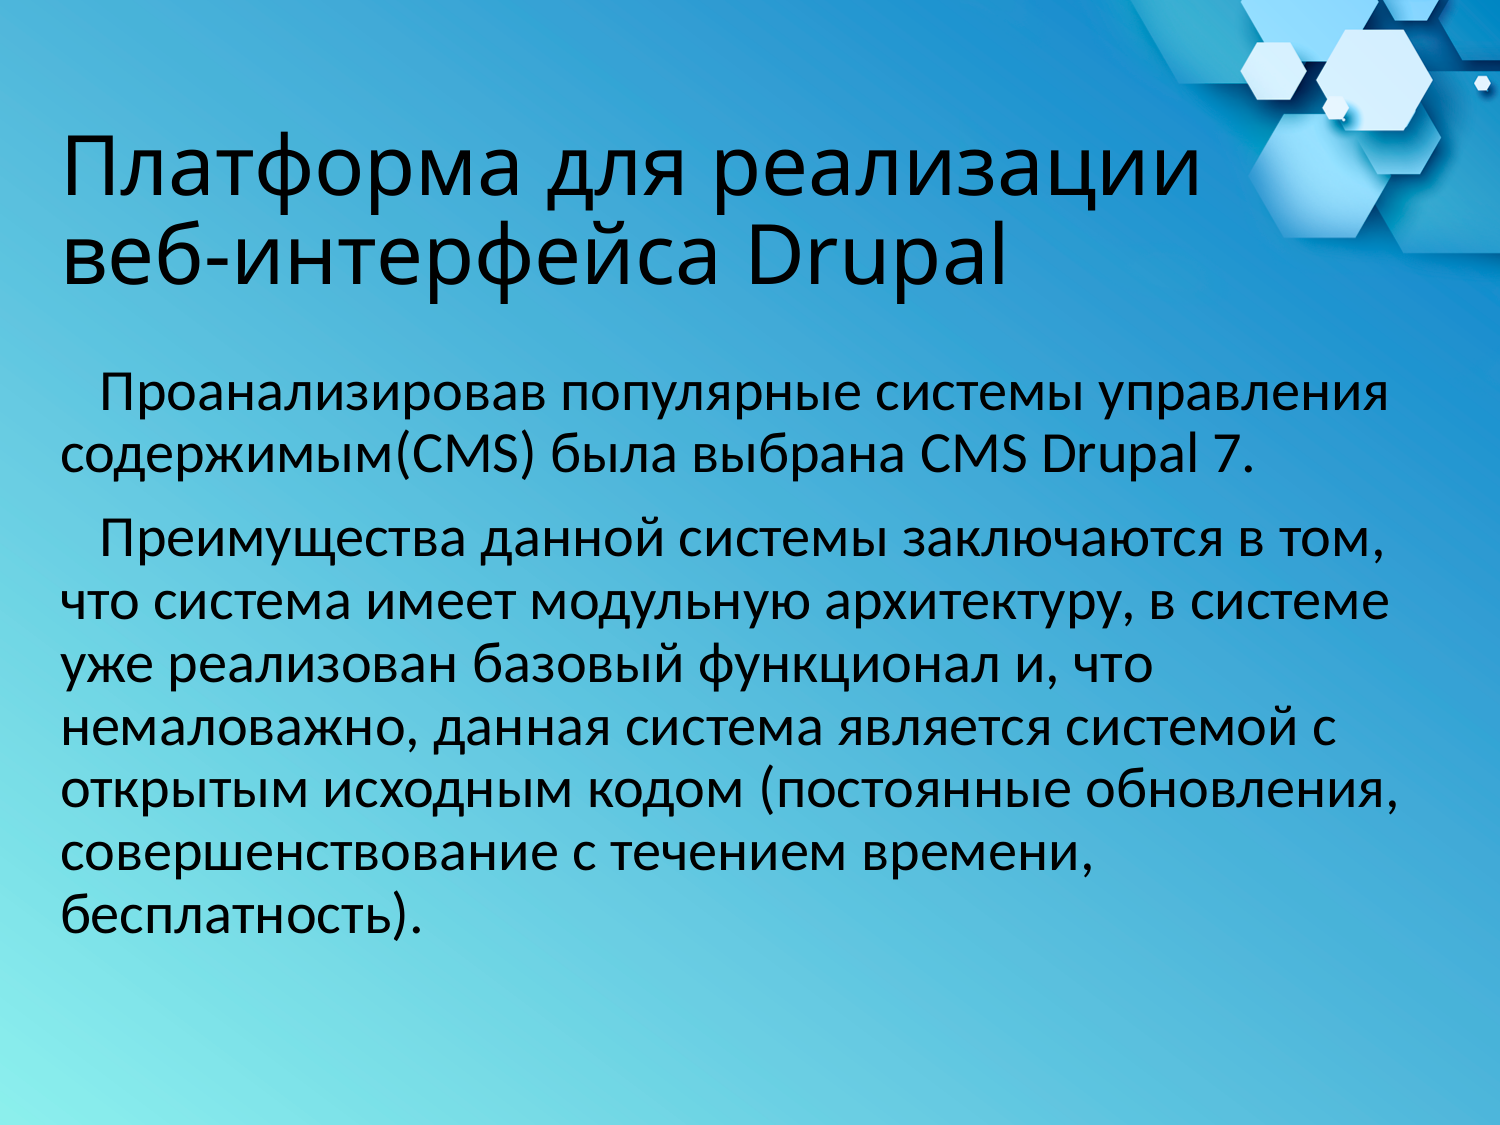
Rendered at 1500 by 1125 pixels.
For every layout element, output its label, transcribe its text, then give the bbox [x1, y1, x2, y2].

title Платформа для реализации веб-интерфейса Drupal [45, 103, 1387, 323]
list Проанализировав популярные системы управления содержимым(CMS) была выбрана CMS Drupal 7. Преимущества данной системы заключаются в том, что система имеет модульную архитектуру, в системе уже реализован базовый функционал и, что немаловажно, данная система является системой с открытым исходным кодом (постоянные обновления, совершенствование с течением времени, бесплатность). [45, 352, 1451, 1075]
